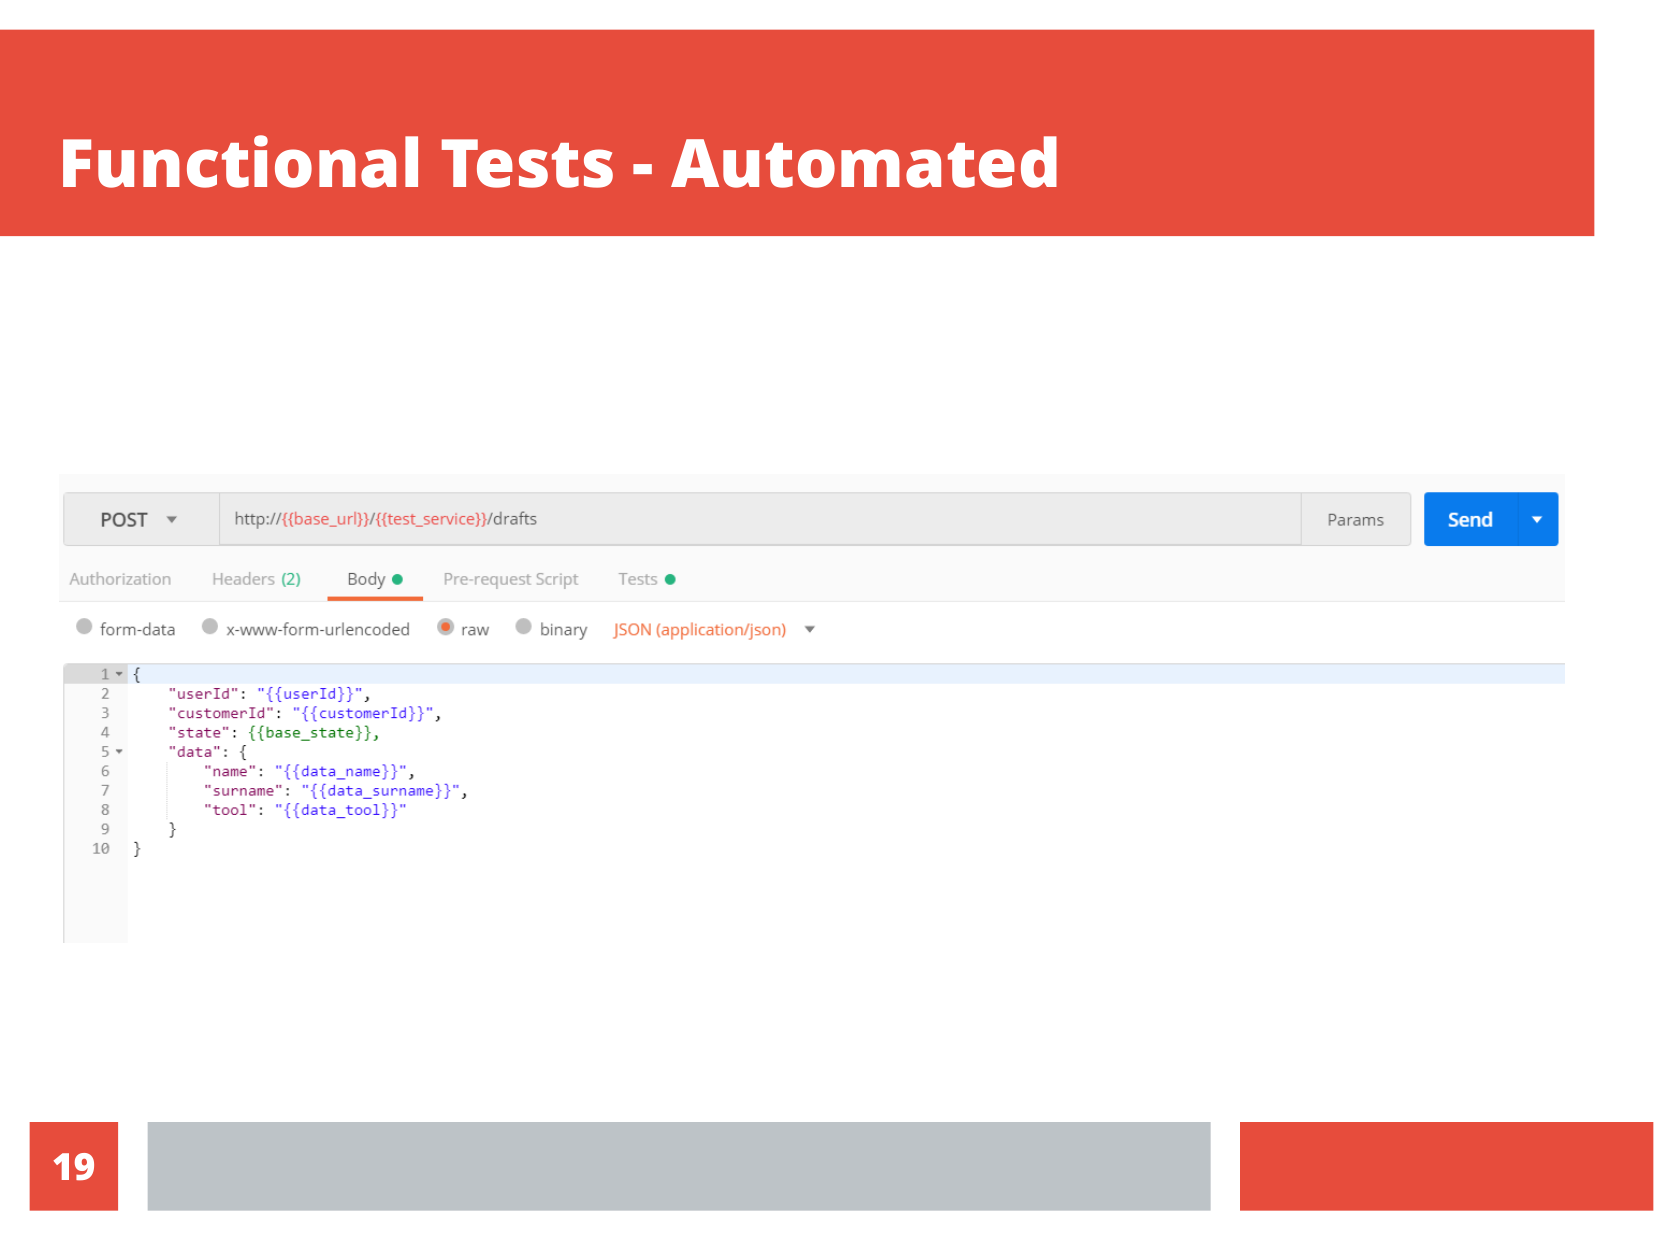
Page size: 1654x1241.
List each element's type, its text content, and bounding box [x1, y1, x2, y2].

picture [59, 474, 1565, 943]
title Functional Tests - Automated [59, 59, 1595, 207]
